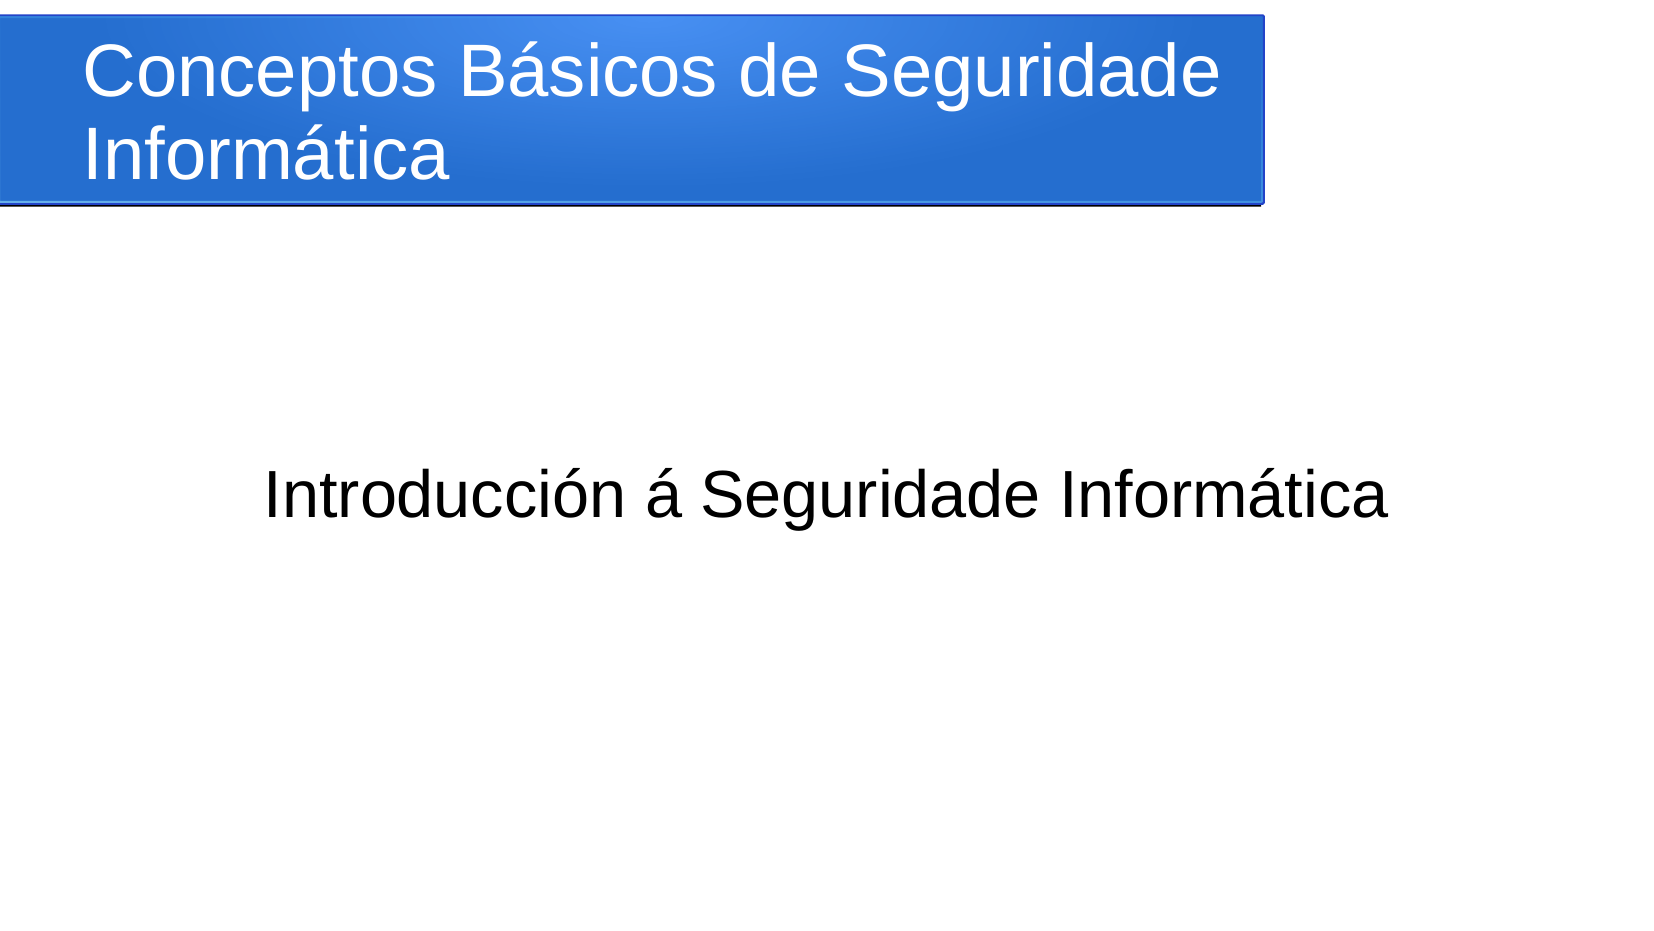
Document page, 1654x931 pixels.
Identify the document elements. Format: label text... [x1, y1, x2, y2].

subtitle Introducción á Seguridade Informática [82, 224, 1571, 764]
title Conceptos Básicos de Seguridade Informática [82, 29, 1235, 196]
